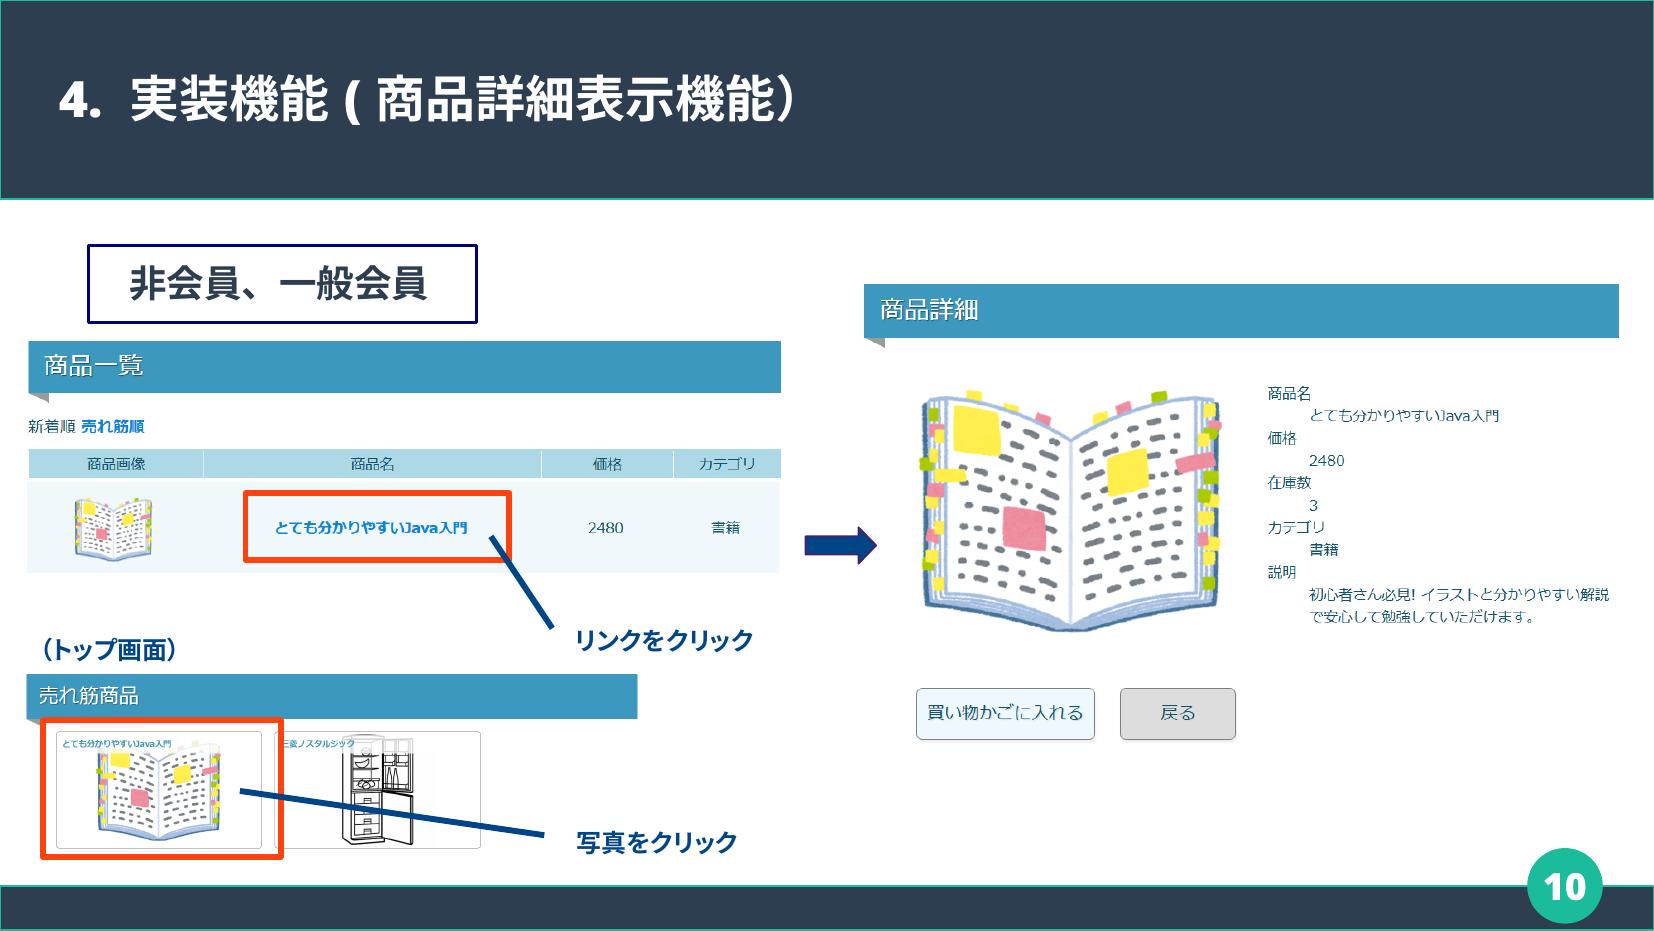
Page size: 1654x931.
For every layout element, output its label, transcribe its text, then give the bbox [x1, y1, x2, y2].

title 4. 実装機能(商品詳細表示機能） [59, 37, 1595, 156]
picture [27, 482, 780, 573]
text_box 写真をクリック [497, 811, 818, 873]
text_box （トップ画面） [0, 618, 276, 680]
text_box [805, 527, 877, 564]
text_box 非会員、一般会員 [88, 238, 470, 244]
picture [46, 723, 278, 853]
text_box リンクをクリック [505, 609, 825, 671]
picture [16, 671, 644, 824]
picture [284, 801, 489, 853]
picture [248, 496, 506, 557]
text_box 非会員、一般会員 [90, 247, 470, 321]
picture [853, 281, 1636, 747]
picture [10, 337, 795, 478]
